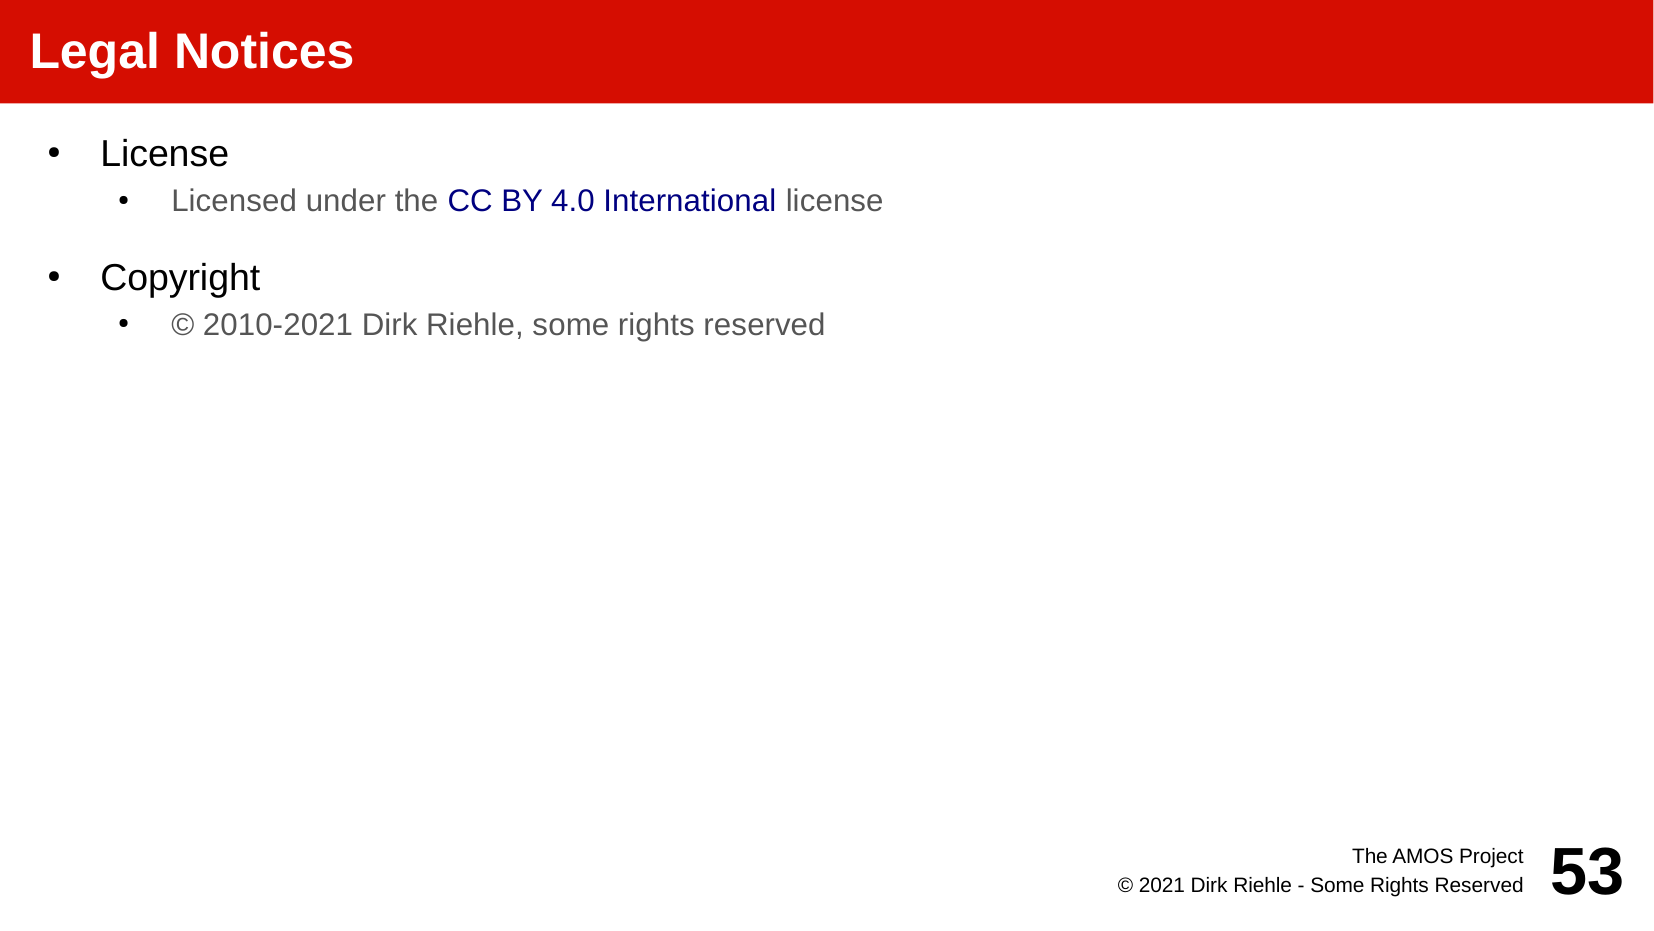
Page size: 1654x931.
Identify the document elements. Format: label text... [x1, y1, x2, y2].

title Legal Notices [0, 0, 1654, 104]
list License Licensed under the CC BY 4.0 International license Copyright © 2010-2021 Dirk Riehle, some rights reserved [29, 132, 1625, 813]
